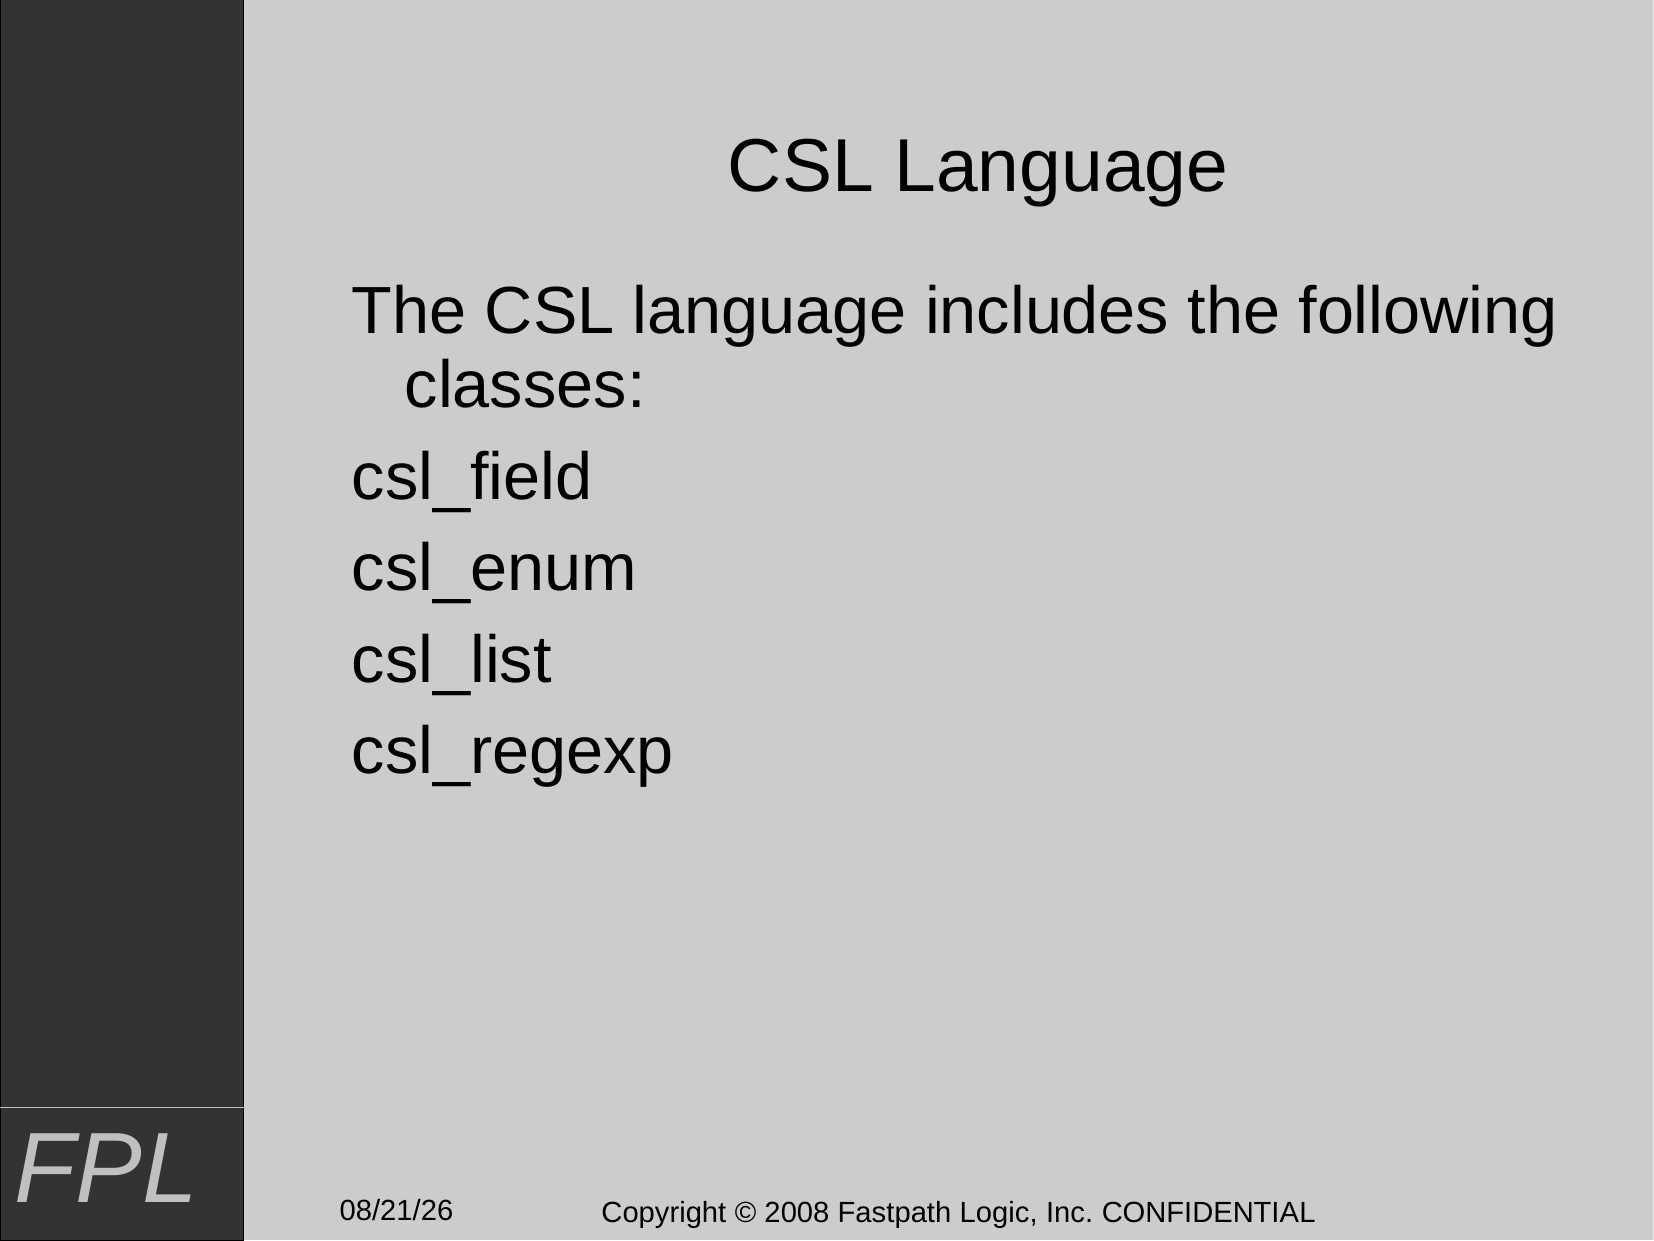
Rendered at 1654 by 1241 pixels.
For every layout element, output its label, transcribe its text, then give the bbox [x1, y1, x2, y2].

title CSL Language [427, 57, 1530, 272]
list The CSL language includes the following classes: csl_field csl_enum csl_list csl_regexp [322, 272, 1635, 1179]
